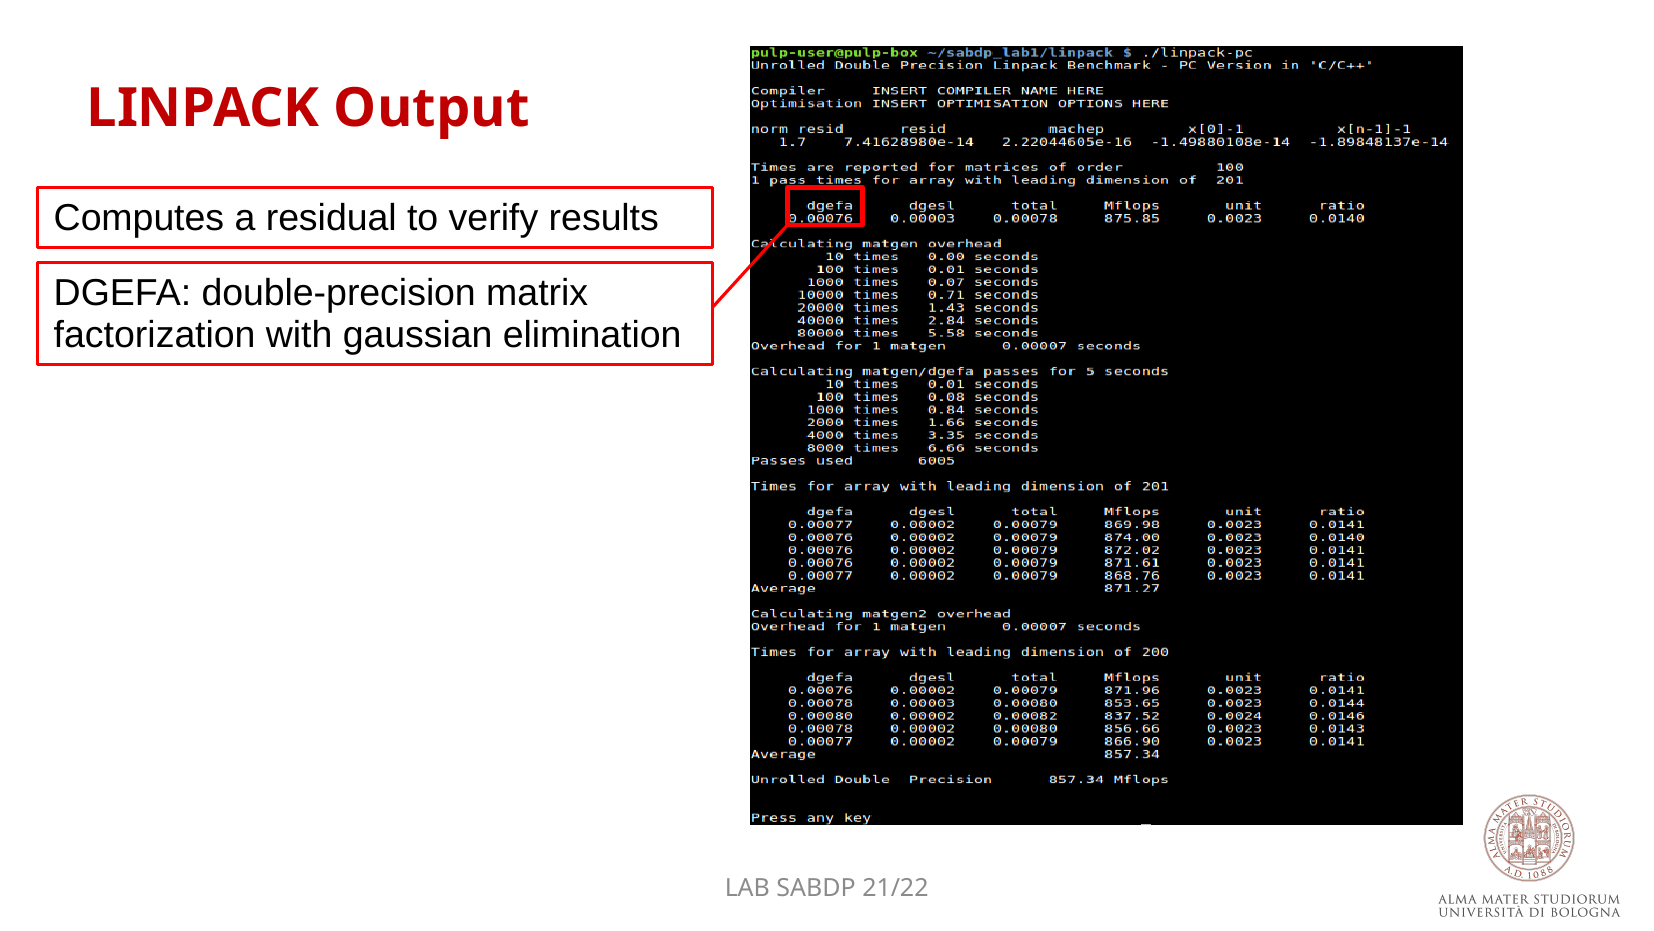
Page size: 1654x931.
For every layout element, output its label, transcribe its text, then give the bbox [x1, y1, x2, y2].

text_box LAB SABDP 21/22 [547, 862, 1106, 912]
text_box Computes a residual to verify results [37, 187, 713, 248]
picture [750, 46, 1463, 64]
picture [750, 143, 1648, 931]
text_box DGEFA: double-precision matrix factorization with gaussian elimination [37, 262, 713, 365]
picture [790, 190, 860, 223]
title LINPACK Output [71, 64, 1595, 143]
